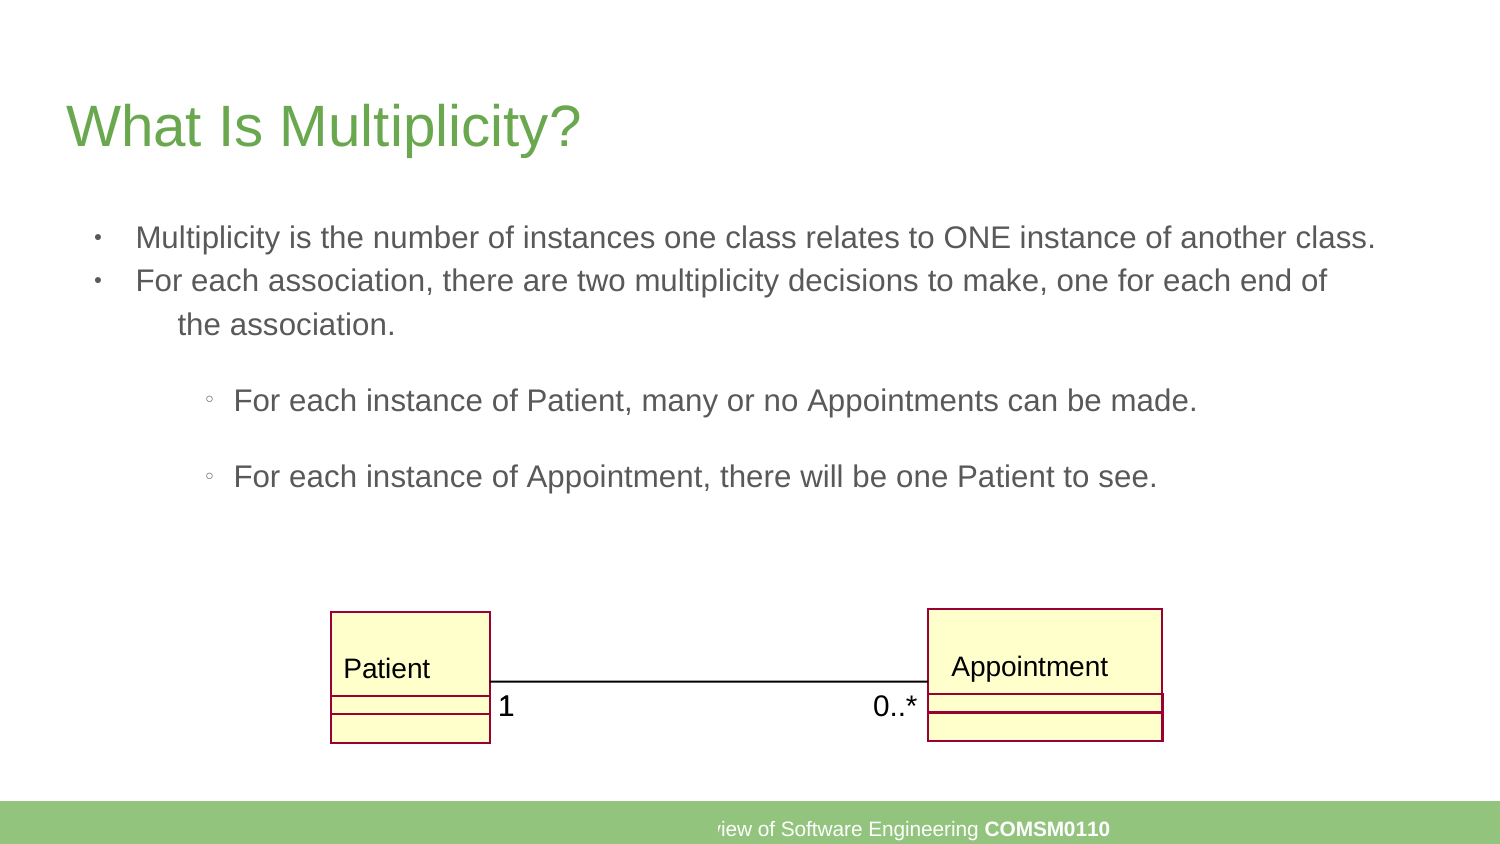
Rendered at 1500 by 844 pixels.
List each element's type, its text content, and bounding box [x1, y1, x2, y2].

text_box Appointment [951, 648, 1108, 682]
list Multiplicity is the number of instances one class relates to ONE instance of another class. For each association, there are two multiplicity decisions to make, one for each end of the association. For each instance of Patient, many or no Appointments can be made. For each instance of Appointment, there will be one Patient to see. [78, 197, 1395, 642]
text_box 0..* [873, 687, 918, 722]
text_box [332, 697, 489, 713]
text_box [928, 609, 1162, 693]
text_box [929, 695, 1161, 711]
text_box [929, 714, 1161, 740]
text_box Patient [343, 651, 430, 685]
text_box [332, 715, 489, 742]
text_box 1 [498, 687, 515, 722]
title What Is Multiplicity? [51, 72, 1449, 167]
text_box [331, 612, 490, 695]
